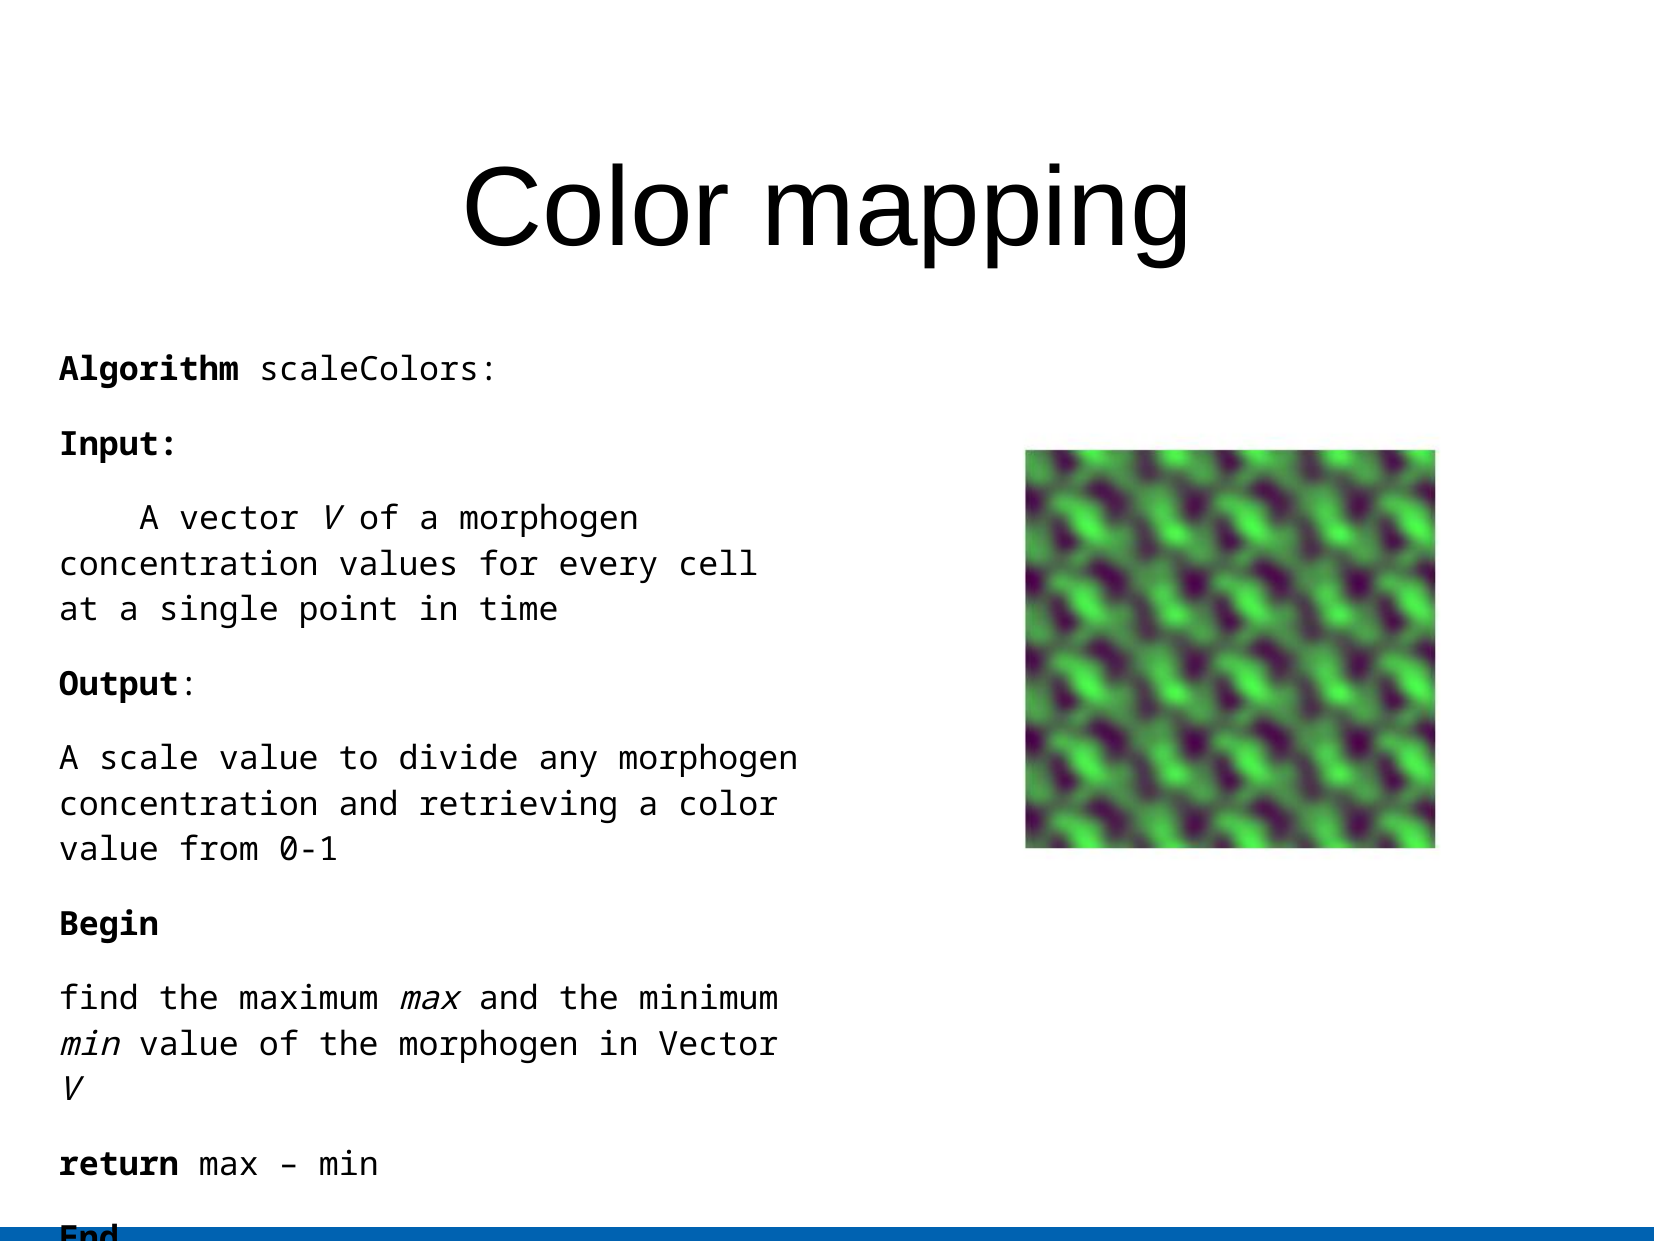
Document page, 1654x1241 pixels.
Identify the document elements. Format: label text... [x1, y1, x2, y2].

list Algorithm scaleColors: Input: A vector V of a morphogen concentration values for every cell at a single point in time Output: A scale value to divide any morphogen concentration and retrieving a color value from 0-1 Begin find the maximum max and the minimum min value of the morphogen in Vector V return max – min End [59, 344, 811, 1159]
title Color mapping [121, 102, 1533, 311]
picture [915, 413, 1546, 916]
